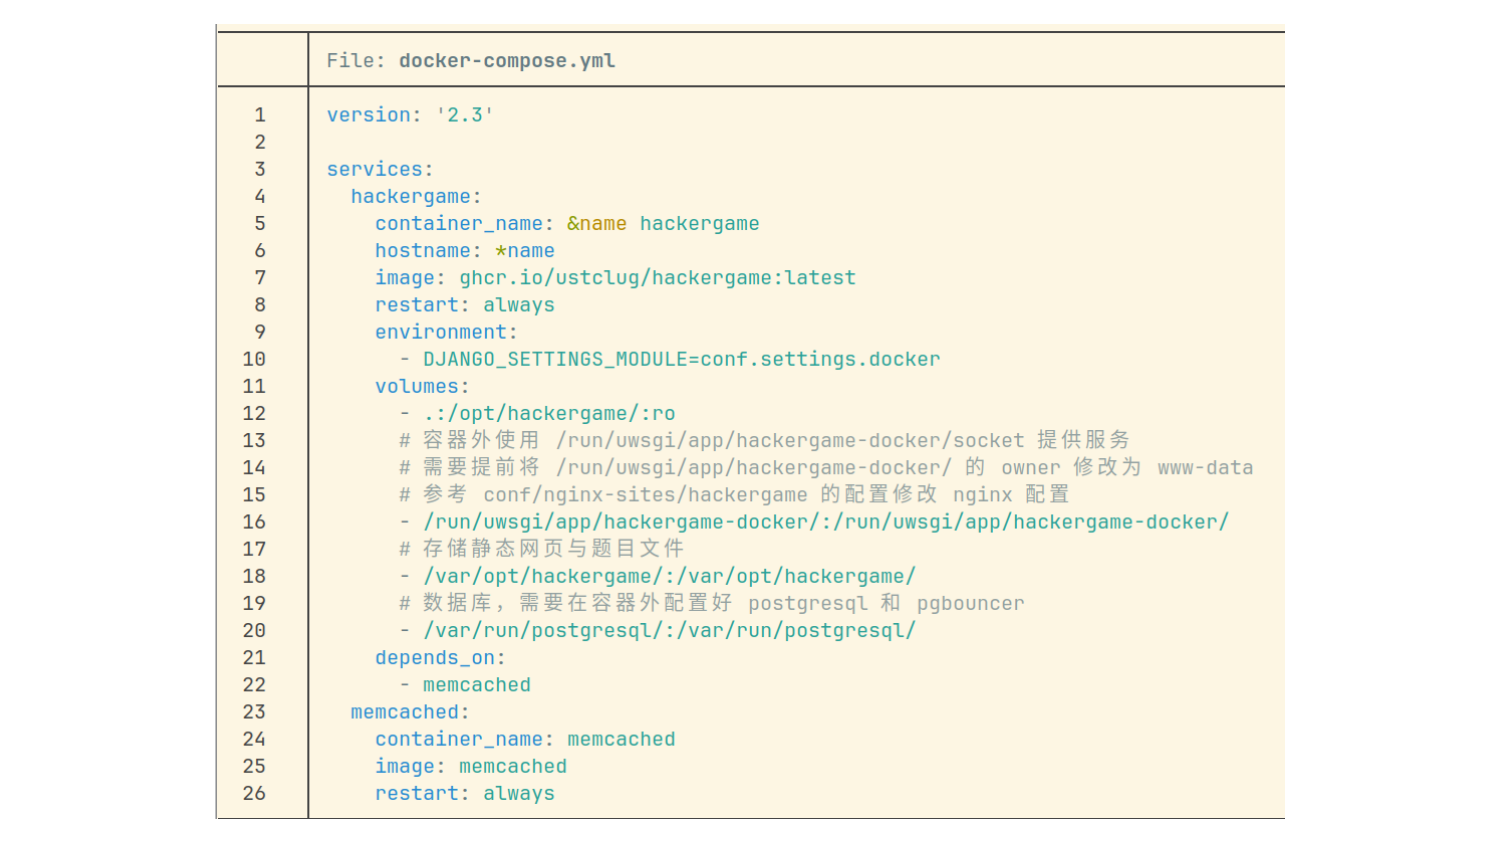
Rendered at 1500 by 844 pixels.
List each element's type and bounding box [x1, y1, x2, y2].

picture [215, 24, 1285, 819]
